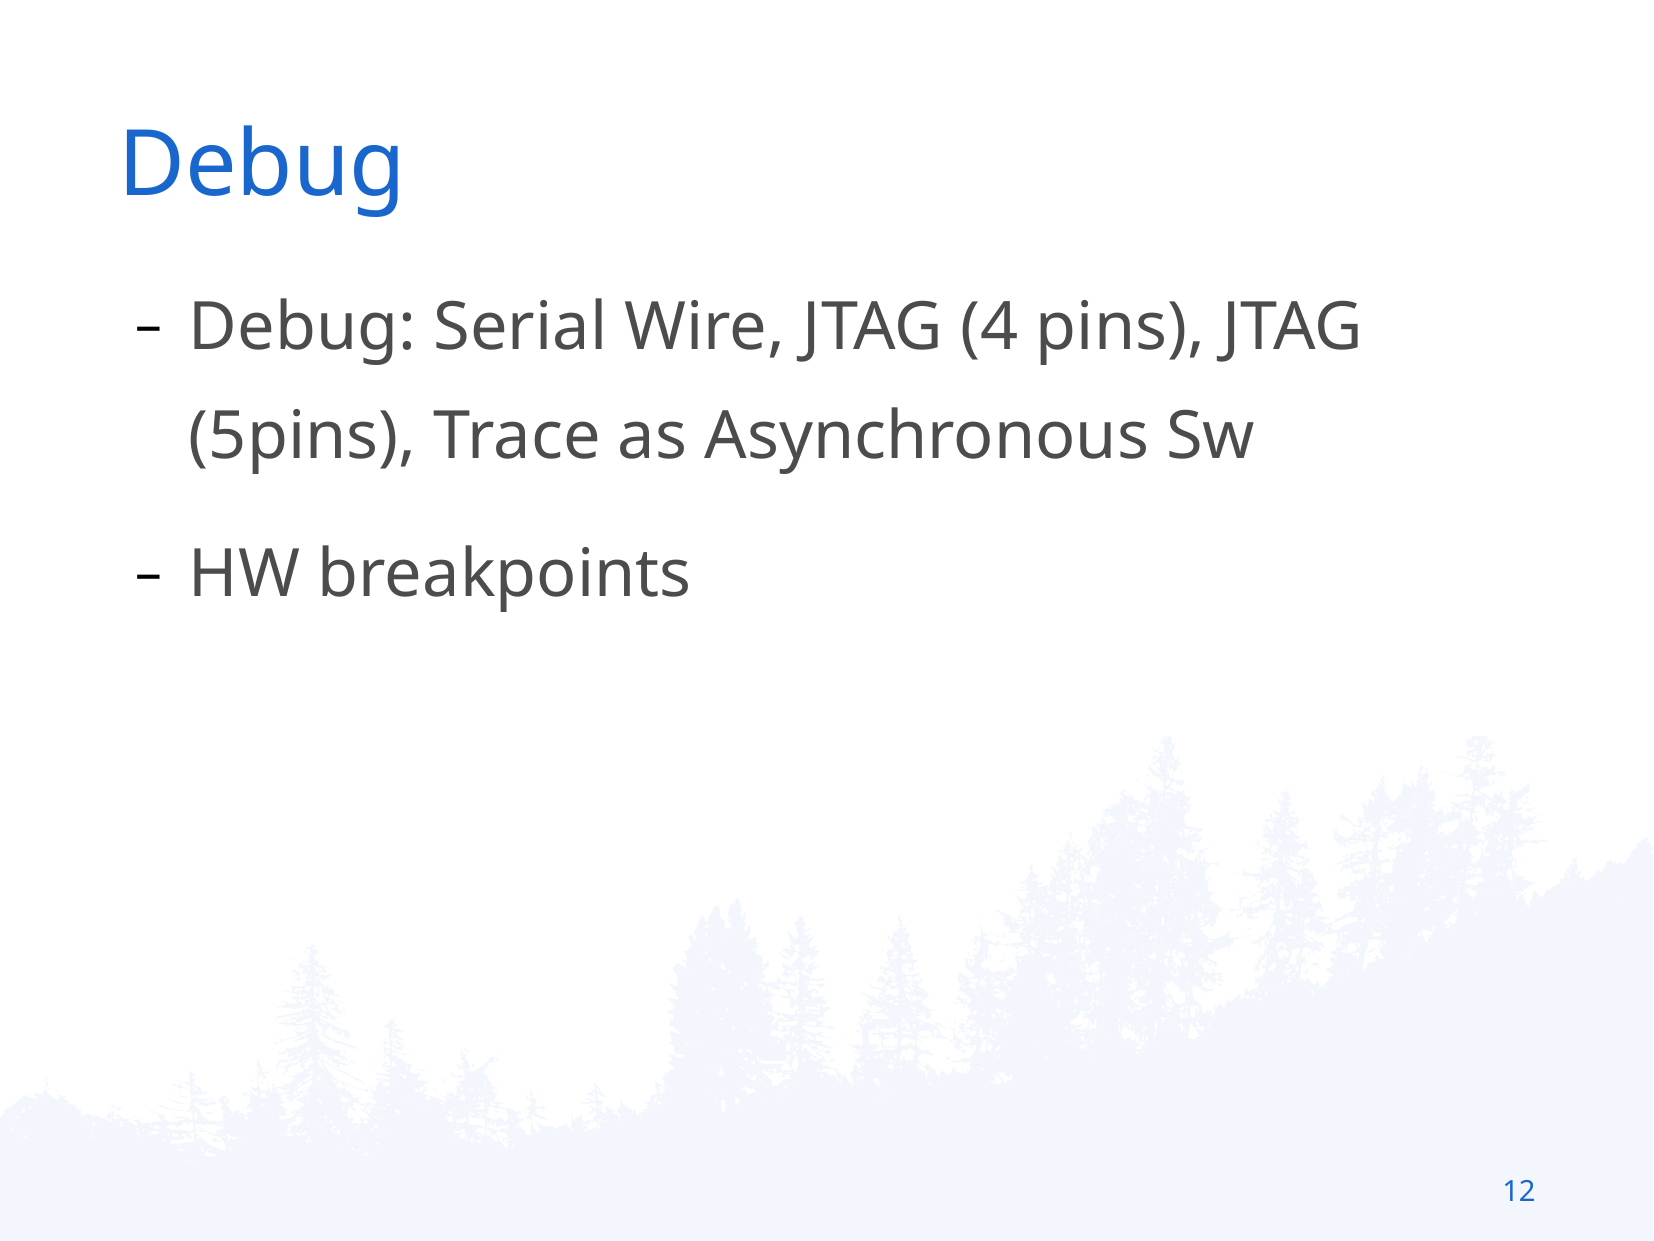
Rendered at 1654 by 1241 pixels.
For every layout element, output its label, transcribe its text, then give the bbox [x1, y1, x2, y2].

picture [0, 736, 1654, 1241]
title Debug [118, 88, 1536, 231]
list Debug: Serial Wire, JTAG (4 pins), JTAG (5pins), Trace as Asynchronous Sw HW breakpoints [118, 259, 1536, 980]
